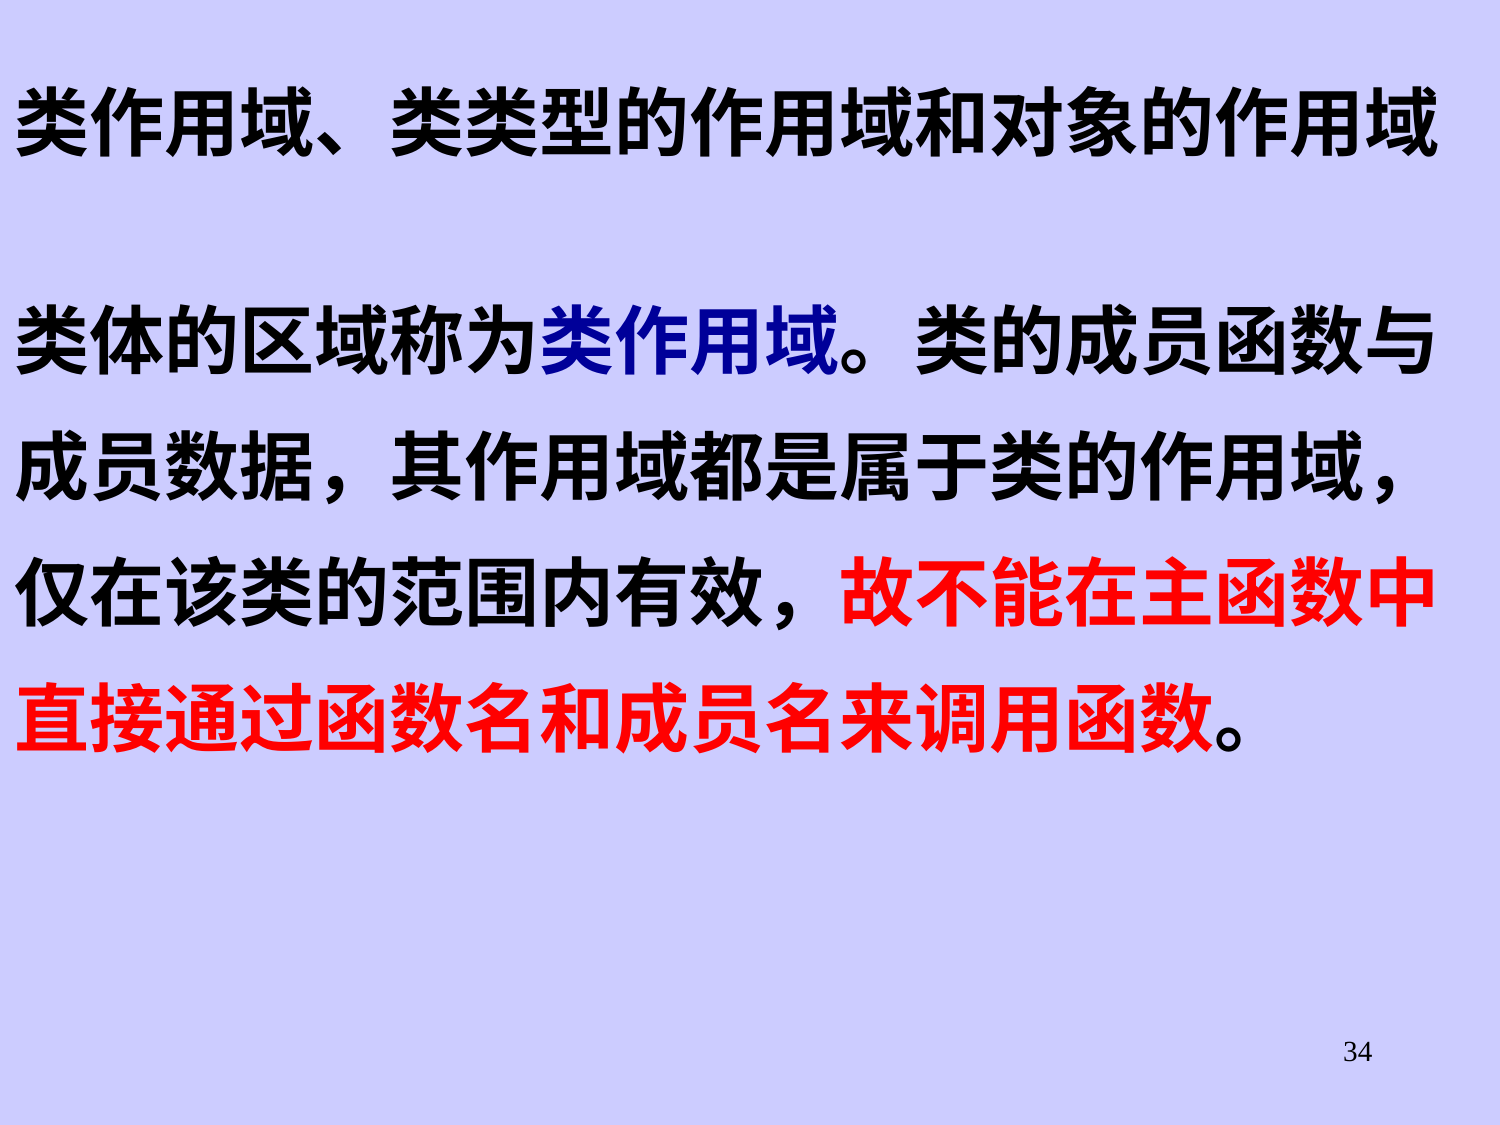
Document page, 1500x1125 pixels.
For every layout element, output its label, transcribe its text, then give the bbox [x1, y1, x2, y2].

text_box <编号> [1074, 1025, 1388, 1101]
text_box 类体的区域称为类作用域。类的成员函数与成员数据，其作用域都是属于类的作用域，仅在该类的范围内有效，故不能在主函数中直接通过函数名和成员名来调用函数。 [0, 249, 1500, 770]
text_box 类作用域、类类型的作用域和对象的作用域 [0, 49, 1463, 174]
